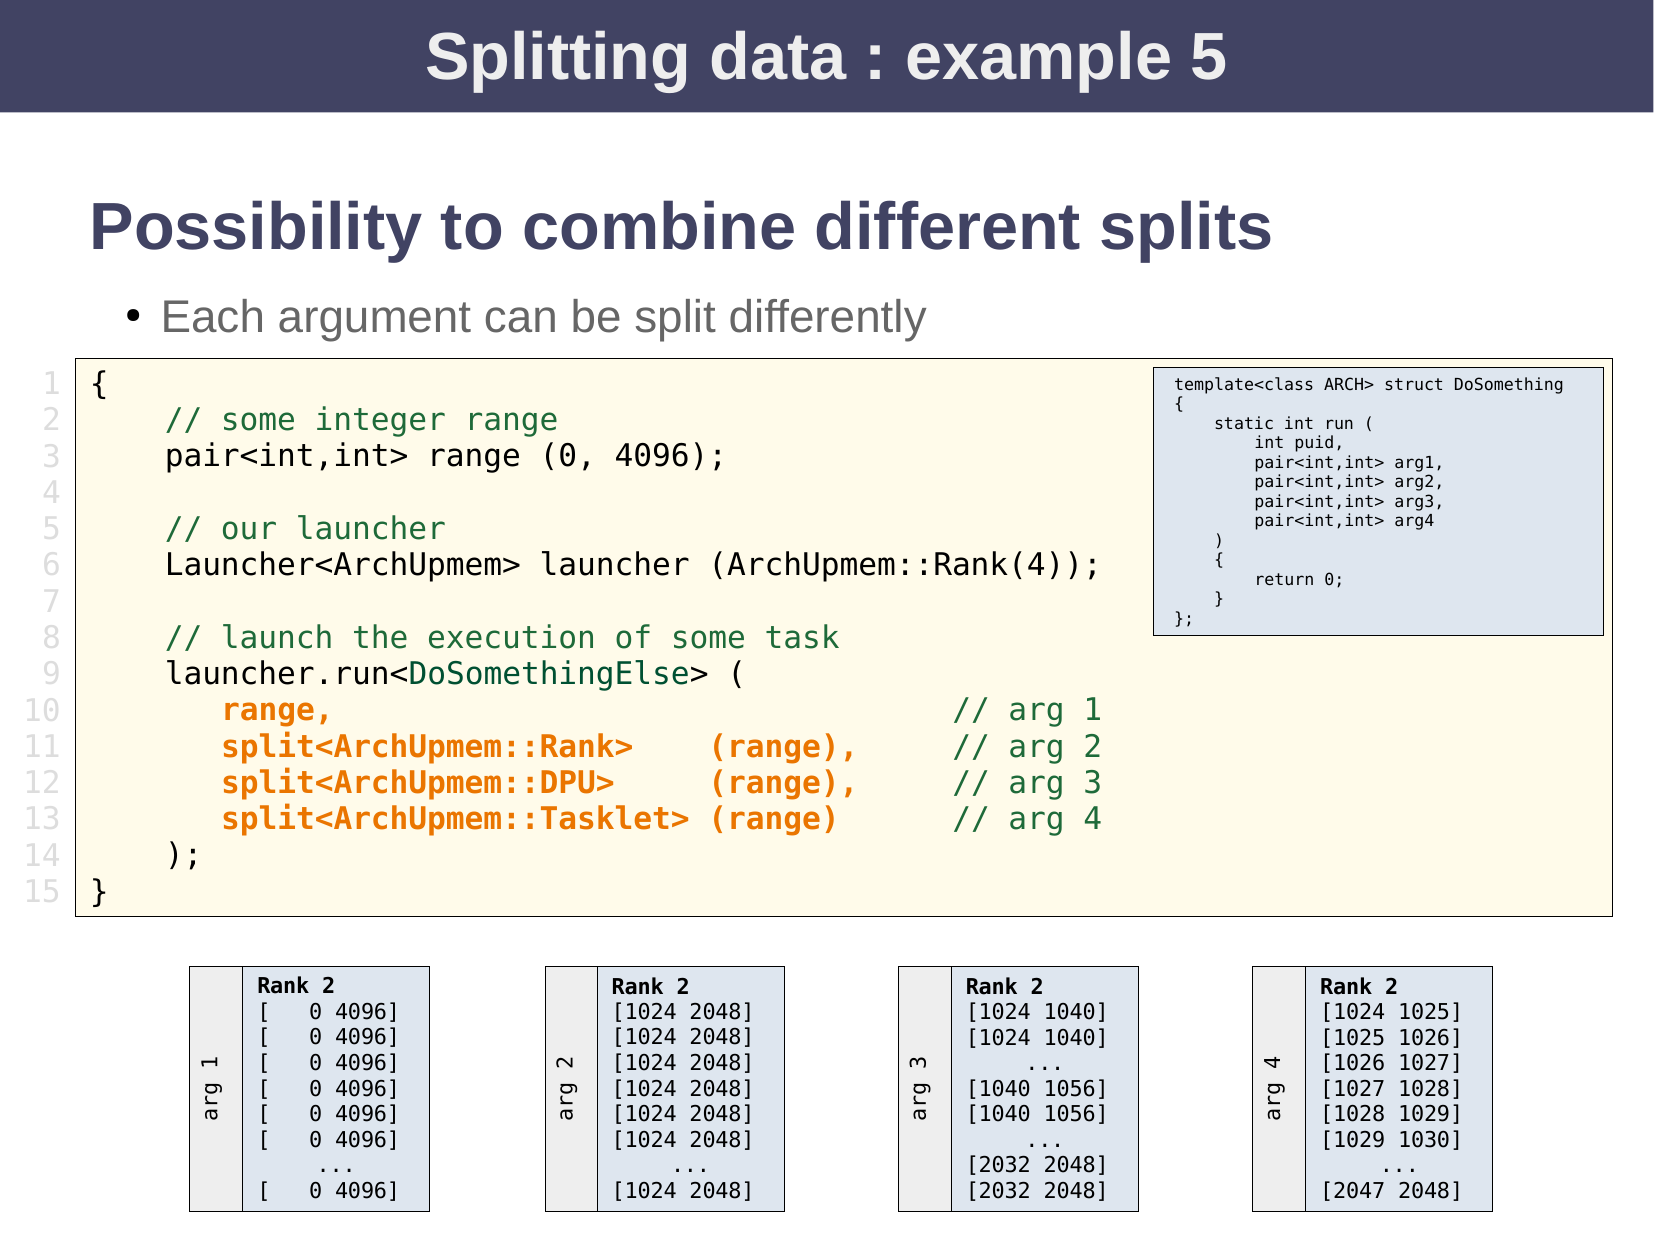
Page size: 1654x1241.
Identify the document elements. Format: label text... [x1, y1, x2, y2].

text_box Rank 2 [1024 2048] [1024 2048] [1024 2048] [1024 2048] [1024 2048] [1024 2048] ... [1024 2048] [598, 966, 785, 1212]
text_box arg 4 [1252, 966, 1306, 1212]
text_box arg 3 [898, 966, 952, 1212]
text_box Rank 2 [1024 1025] [1025 1026] [1026 1027] [1027 1028] [1028 1029] [1029 1030] ... [2047 2048] [1306, 966, 1493, 1212]
text_box 1 2 3 4 5 6 7 8 9 10 11 12 13 14 15 [8, 358, 85, 917]
text_box Rank 2 [1024 1040] [1024 1040] ... [1040 1056] [1040 1056] ... [2032 2048] [2032 2048] [952, 966, 1139, 1212]
text_box arg 1 [189, 966, 243, 1212]
text_box { // some integer range pair<int,int> range (0, 4096); // our launcher Launcher<ArchUpmem> launcher (ArchUpmem::Rank(4)); // launch the execution of some task launcher.run<DoSomethingElse> ( range, // arg 1 split<ArchUpmem::Rank> (range), // arg 2 split<ArchUpmem::DPU> (range), // arg 3 split<ArchUpmem::Tasklet> (range) // arg 4 ); } [85, 376, 1613, 917]
text_box Rank 2 [ 0 4096] [ 0 4096] [ 0 4096] [ 0 4096] [ 0 4096] [ 0 4096] ... [ 0 4096] [243, 966, 430, 1212]
text_box template<class ARCH> struct DoSomething { static int run ( int puid, pair<int,int> arg1, pair<int,int> arg2, pair<int,int> arg3, pair<int,int> arg4 ) { return 0; } }; [1153, 367, 1604, 636]
text_box arg 2 [545, 966, 598, 1212]
text_box Splitting data : example 5 [0, 0, 1654, 113]
text_box Possibility to combine different splits Each argument can be split differently [75, 181, 1619, 376]
